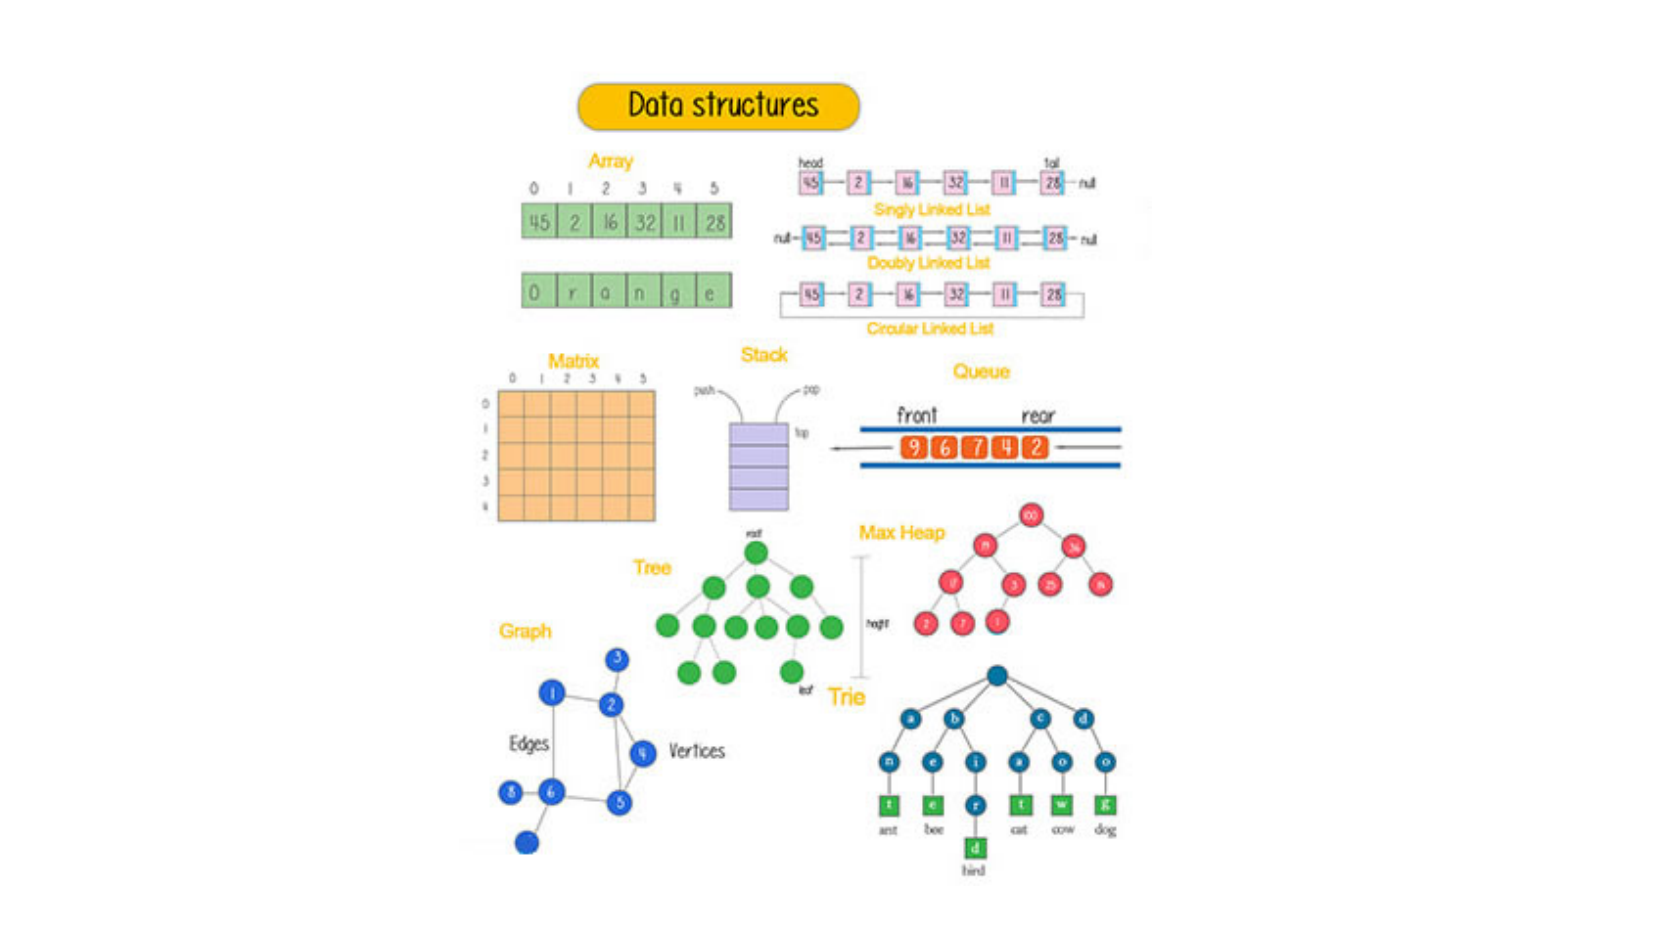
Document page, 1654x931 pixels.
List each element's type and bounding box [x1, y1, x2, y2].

picture [459, 41, 1152, 886]
